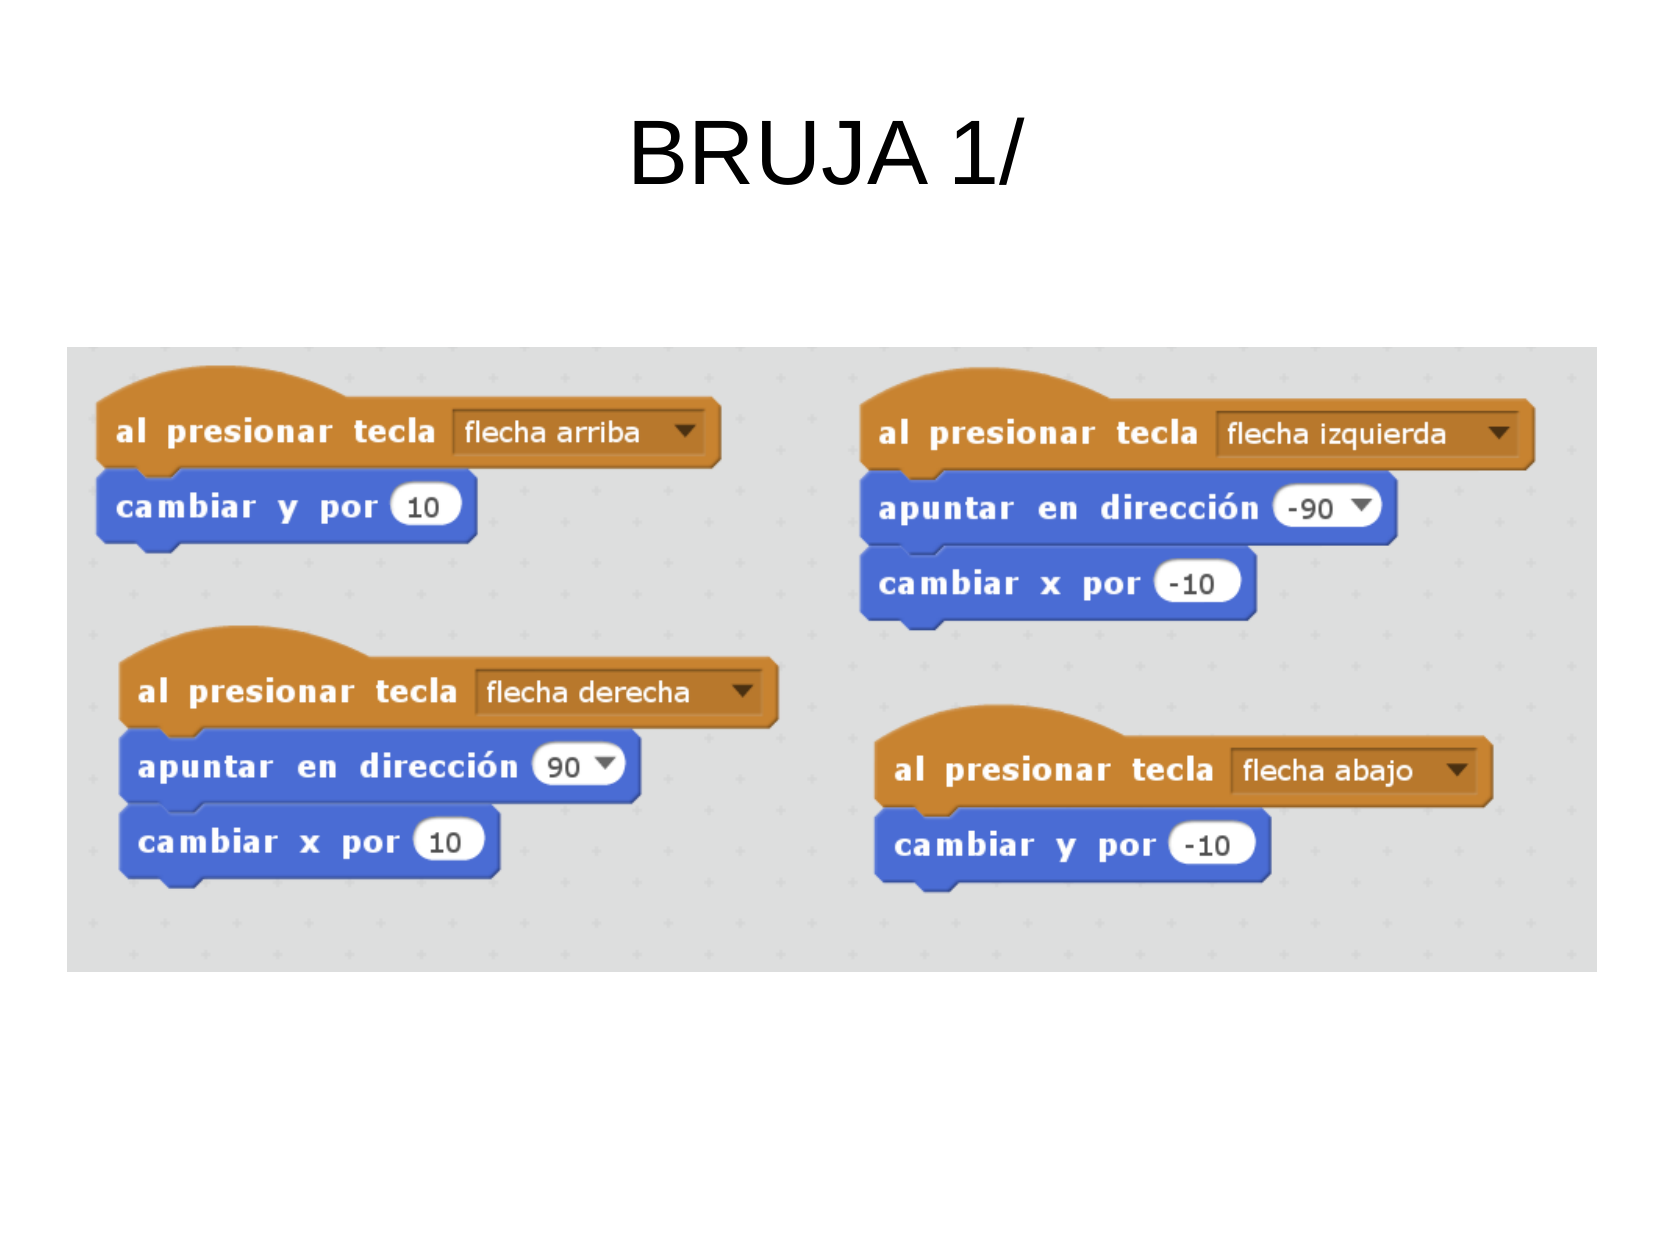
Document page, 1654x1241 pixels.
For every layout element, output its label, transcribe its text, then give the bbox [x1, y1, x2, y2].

picture [67, 347, 1597, 972]
title BRUJA 1/ [82, 49, 1571, 257]
